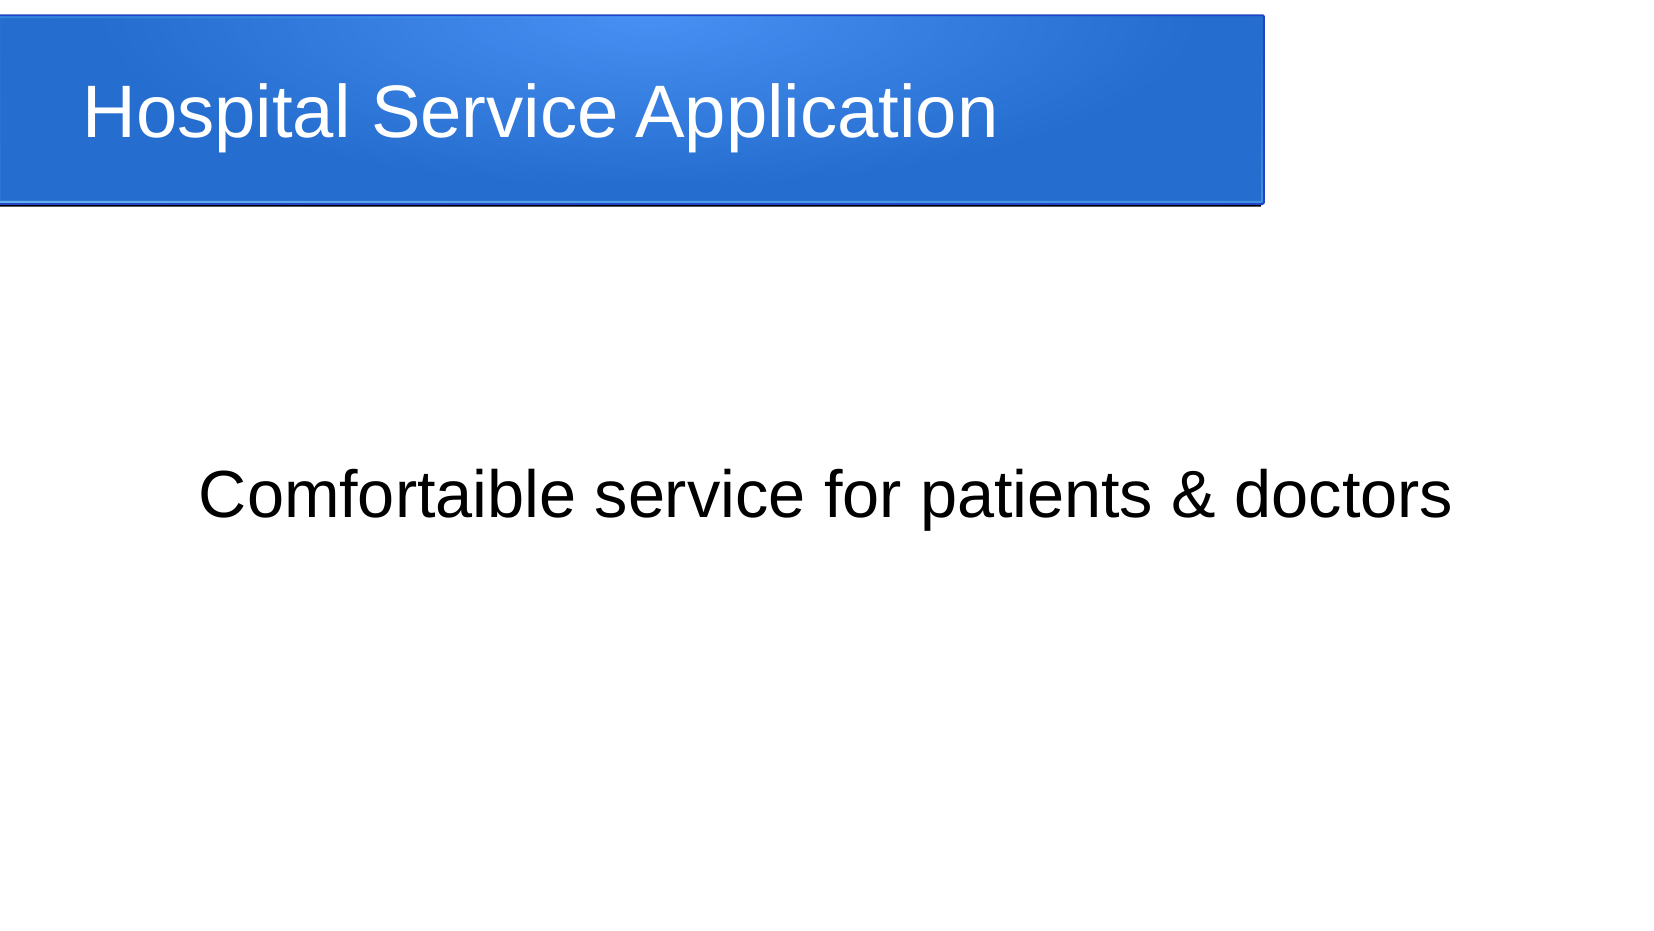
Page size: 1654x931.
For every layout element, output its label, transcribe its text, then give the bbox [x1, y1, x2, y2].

title Hospital Service Application [82, 35, 1235, 189]
subtitle Comfortaible service for patients & doctors [82, 224, 1571, 764]
